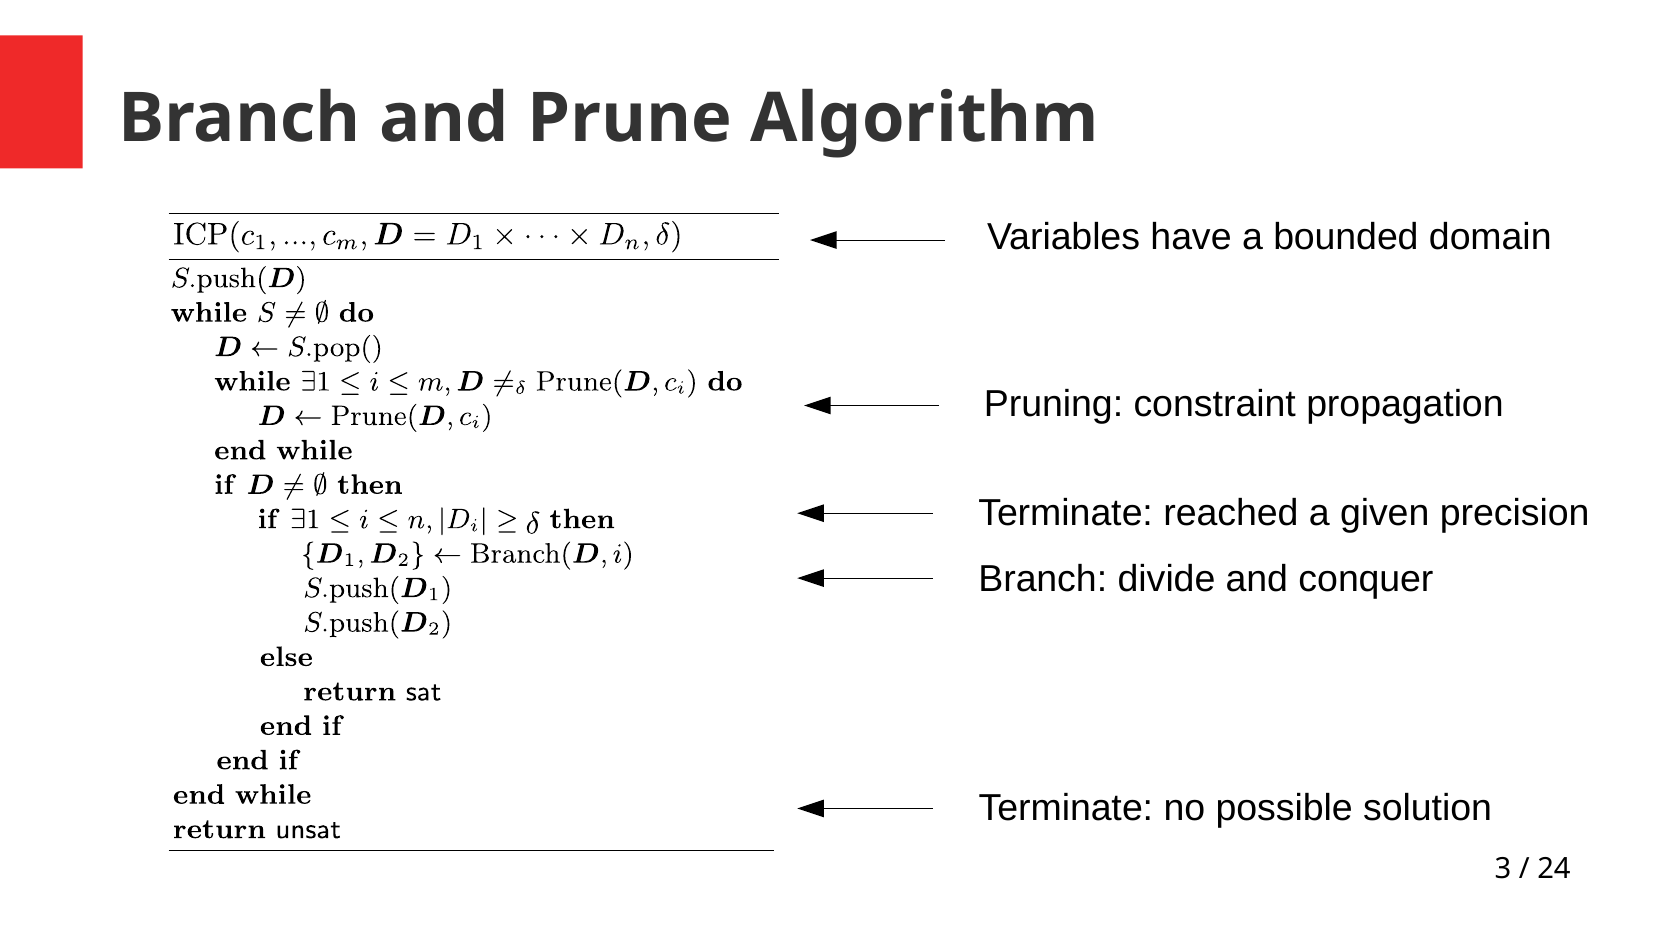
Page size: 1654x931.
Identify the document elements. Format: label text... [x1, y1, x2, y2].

text_box Pruning: constraint propagation [969, 375, 1519, 433]
text_box Variables have a bounded domain [972, 207, 1567, 265]
picture [168, 212, 780, 852]
text_box Branch: divide and conquer [963, 549, 1449, 607]
text_box Terminate: no possible solution [963, 778, 1507, 836]
title Branch and Prune Algorithm [118, 37, 1571, 193]
text_box Terminate: reached a given precision [963, 483, 1605, 541]
